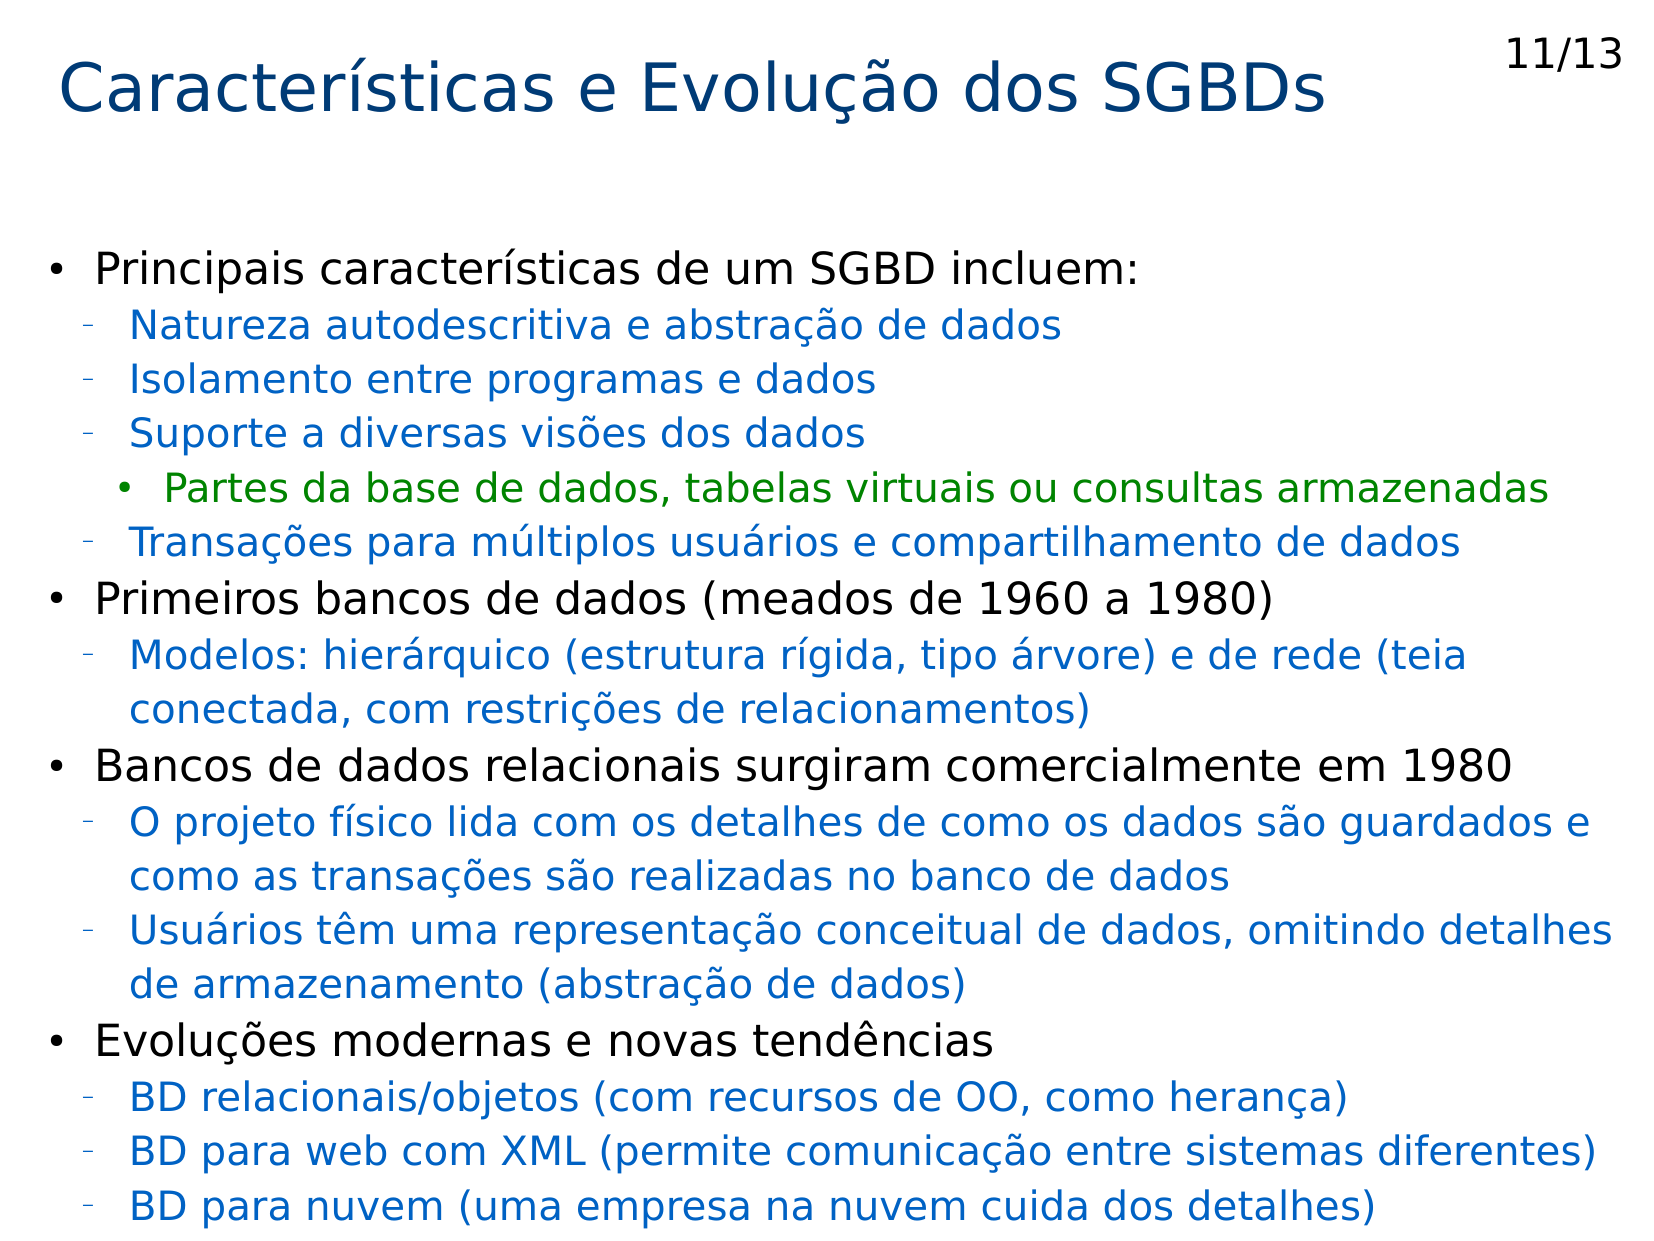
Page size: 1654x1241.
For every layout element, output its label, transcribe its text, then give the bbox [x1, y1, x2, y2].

title Características e Evolução dos SGBDs [59, 29, 1506, 148]
list Principais características de um SGBD incluem: Natureza autodescritiva e abstração de dados Isolamento entre programas e dados Suporte a diversas visões dos dados Partes da base de dados, tabelas virtuais ou consultas armazenadas Transações para múltiplos usuários e compartilhamento de dados Primeiros bancos de dados (meados de 1960 a 1980) Modelos: hierárquico (estrutura rígida, tipo árvore) e de rede (teia conectada, com restrições de relacionamentos) Bancos de dados relacionais surgiram comercialmente em 1980 O projeto físico lida com os detalhes de como os dados são guardados e como as transações são realizadas no banco de dados Usuários têm uma representação conceitual de dados, omitindo detalhes de armazenamento (abstração de dados) Evoluções modernas e novas tendências BD relacionais/objetos (com recursos de OO, como herança) BD para web com XML (permite comunicação entre sistemas diferentes) BD para nuvem (uma empresa na nuvem cuida dos detalhes) [48, 236, 1654, 1234]
